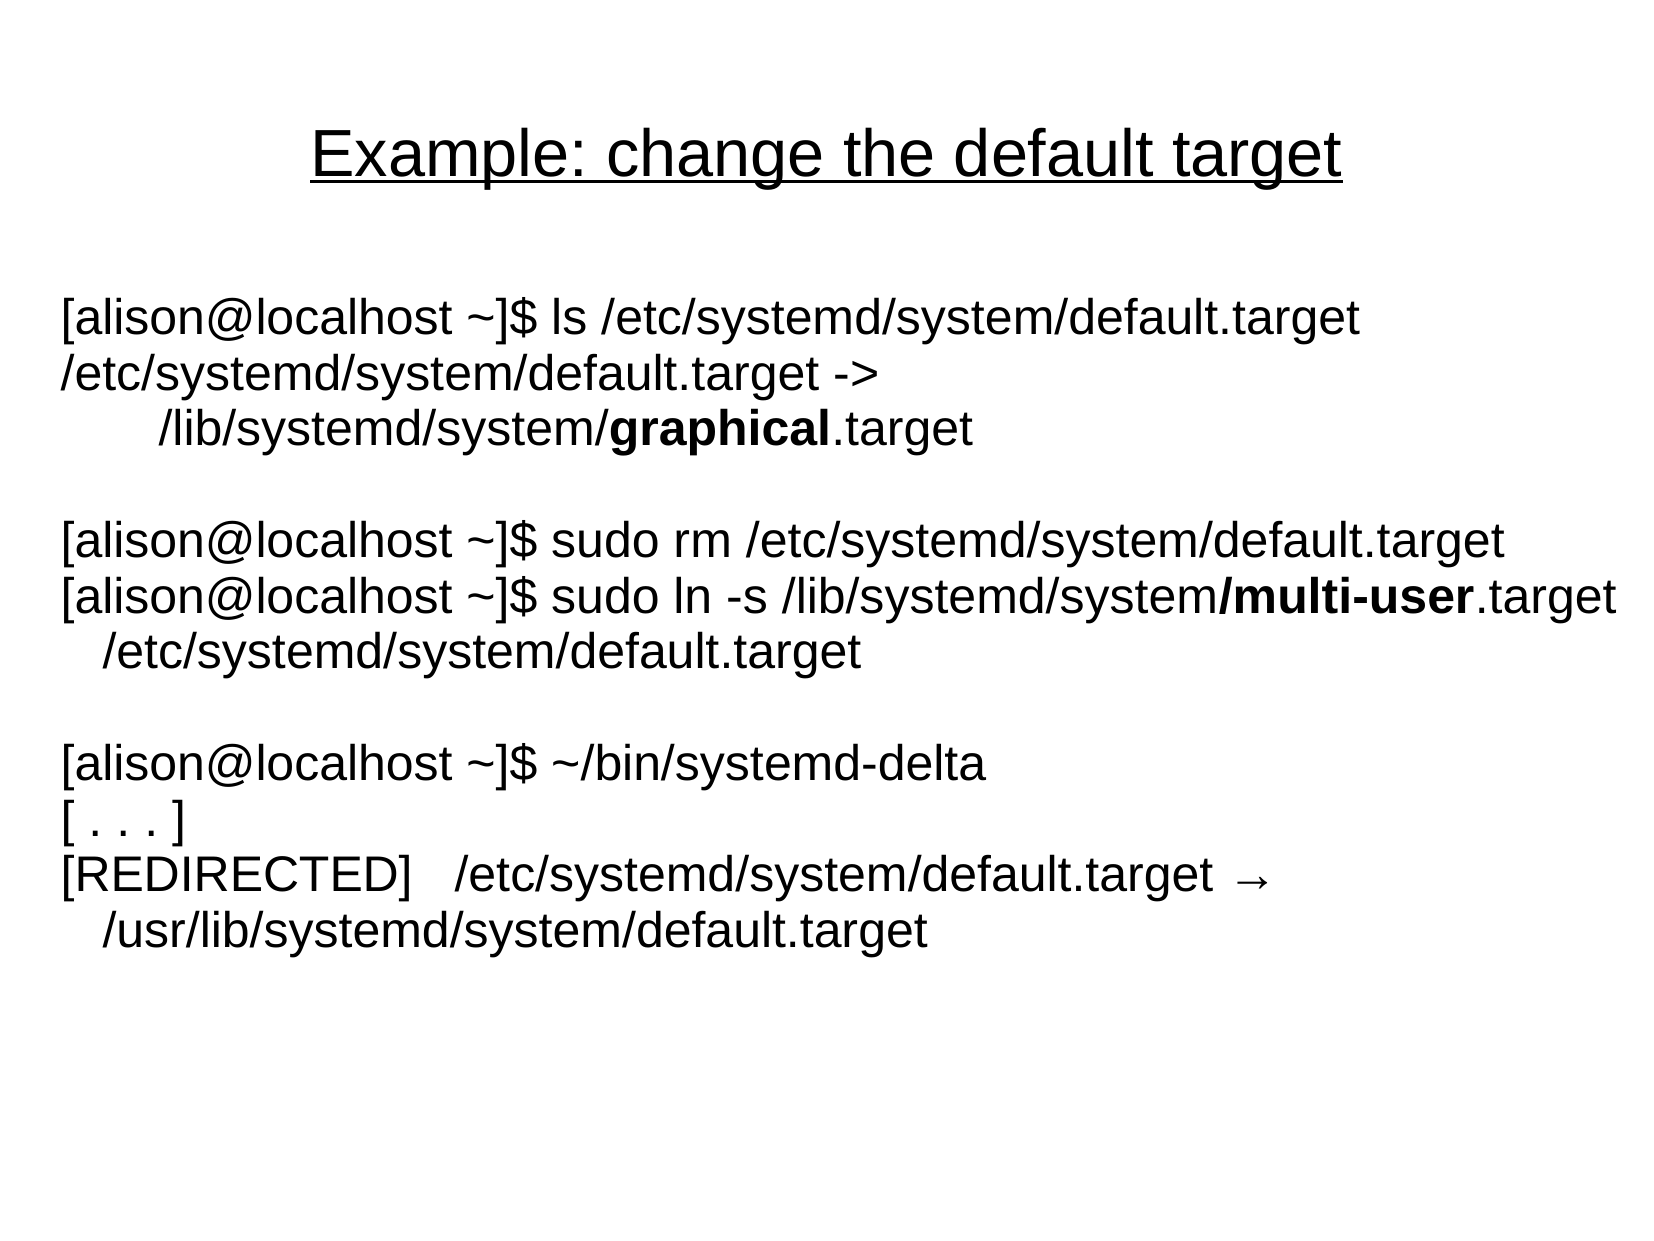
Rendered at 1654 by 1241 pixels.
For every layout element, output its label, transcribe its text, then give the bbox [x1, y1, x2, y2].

title Example: change the default target [82, 49, 1571, 226]
text_box [alison@localhost ~]$ ls /etc/systemd/system/default.target /etc/systemd/system/default.target -> /lib/systemd/system/graphical.target [alison@localhost ~]$ sudo rm /etc/systemd/system/default.target [alison@localhost ~]$ sudo ln -s /lib/systemd/system/multi-user.target /etc/systemd/system/default.target [alison@localhost ~]$ ~/bin/systemd-delta [ . . . ] [REDIRECTED] /etc/systemd/system/default.target → /usr/lib/systemd/system/default.target [45, 226, 1633, 1126]
